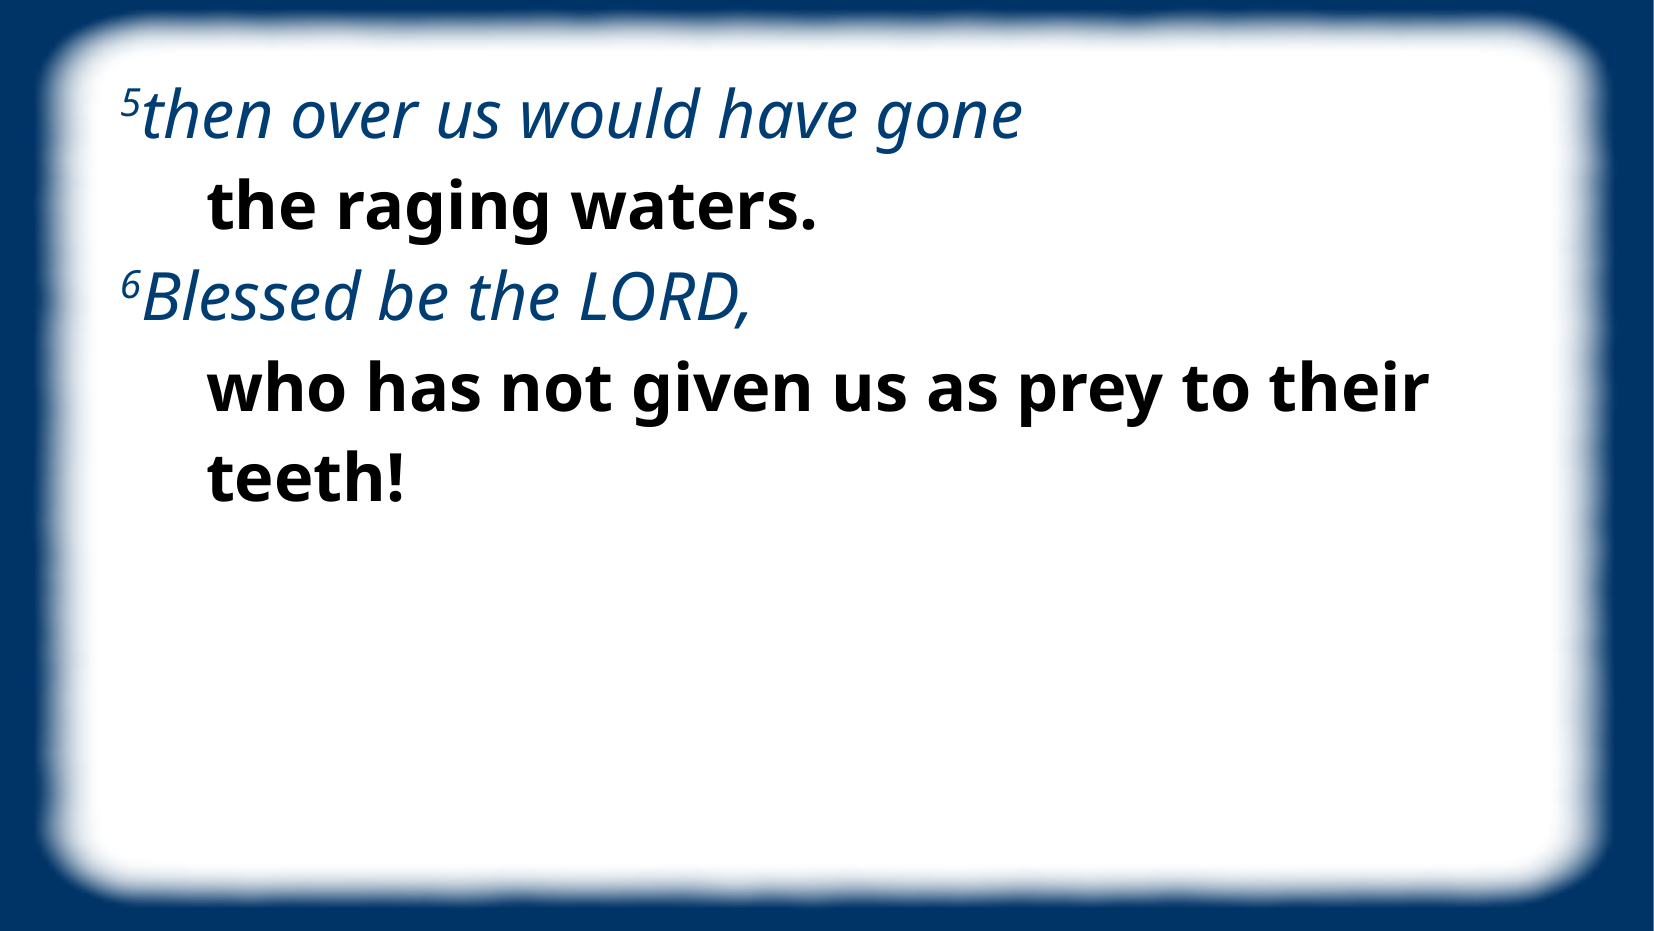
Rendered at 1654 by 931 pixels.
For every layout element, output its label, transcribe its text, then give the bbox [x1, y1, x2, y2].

text_box 5then over us would have gone the raging waters. 6Blessed be the LORD, who has not given us as prey to their teeth! [105, 60, 1546, 519]
picture [0, 0, 1654, 931]
